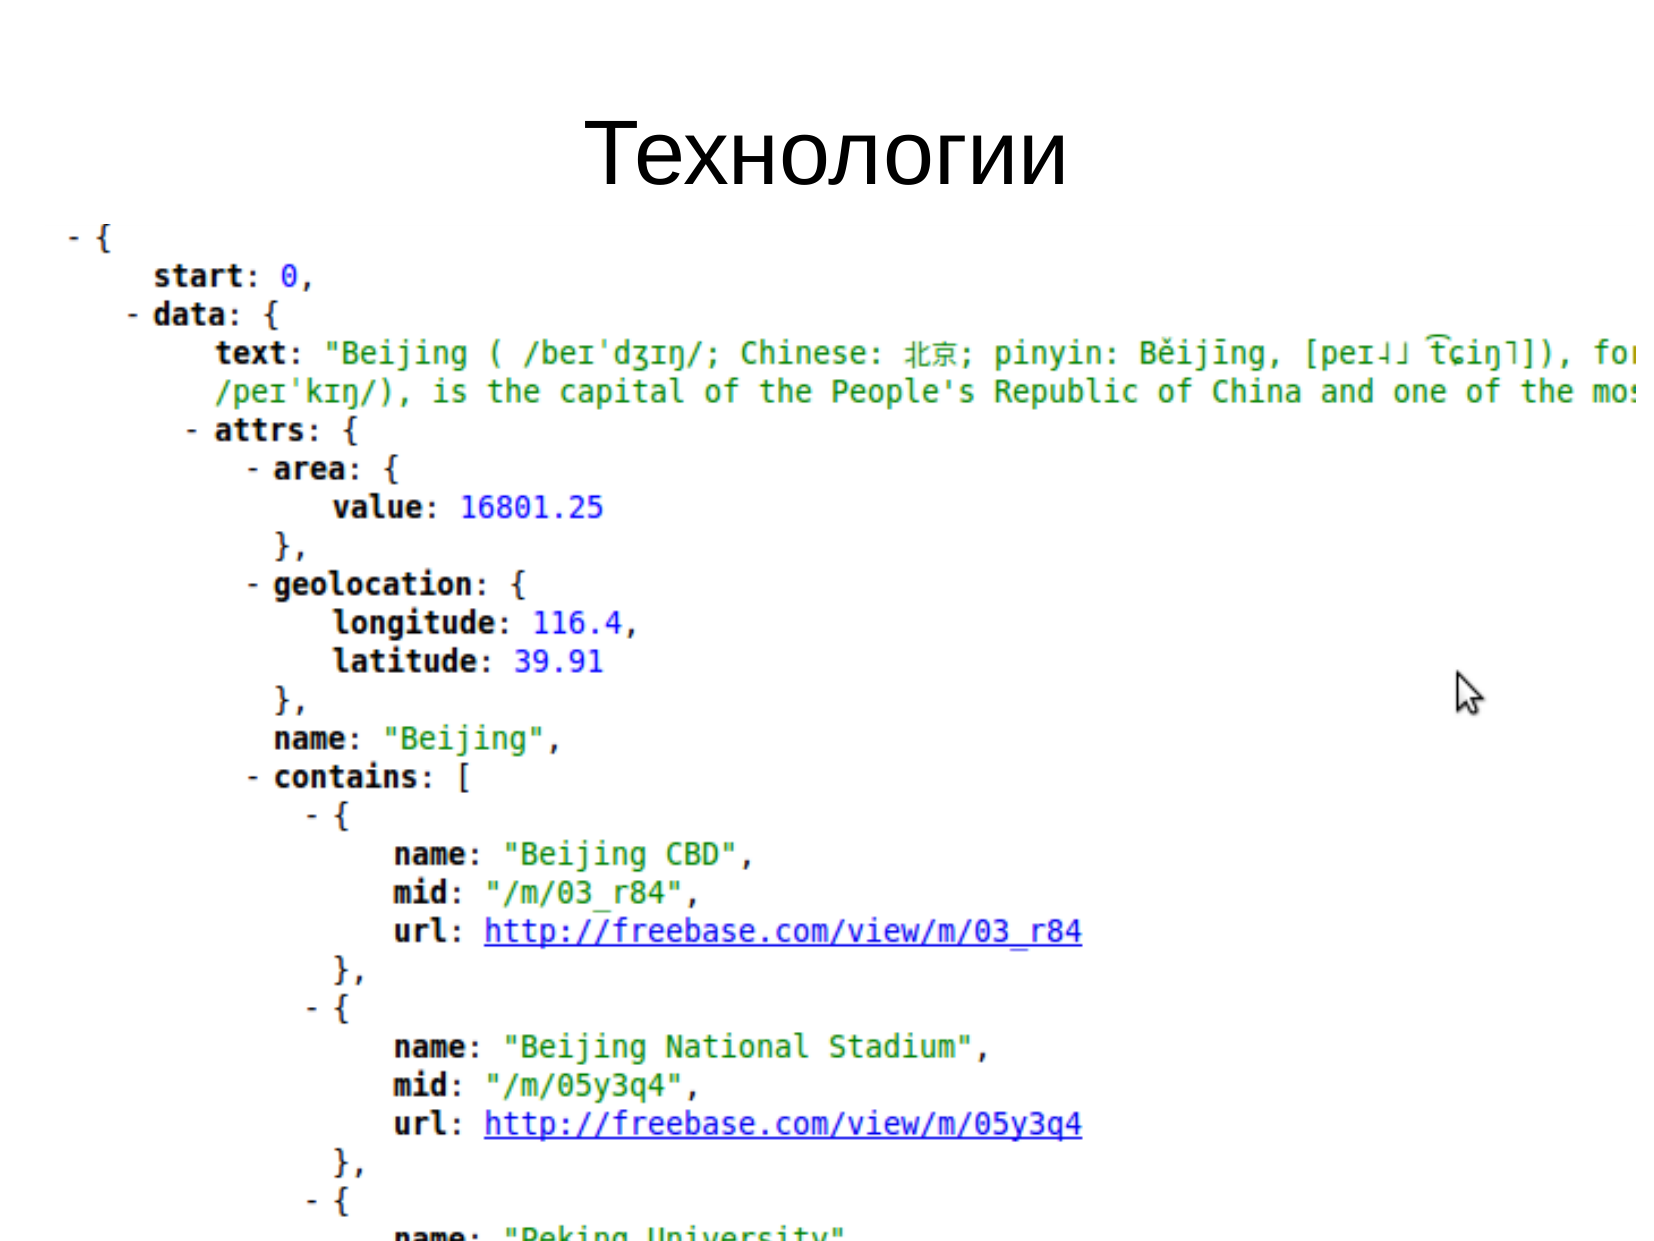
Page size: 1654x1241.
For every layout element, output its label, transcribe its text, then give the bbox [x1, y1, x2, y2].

picture [45, 224, 1636, 1241]
title Технологии [82, 49, 1571, 224]
